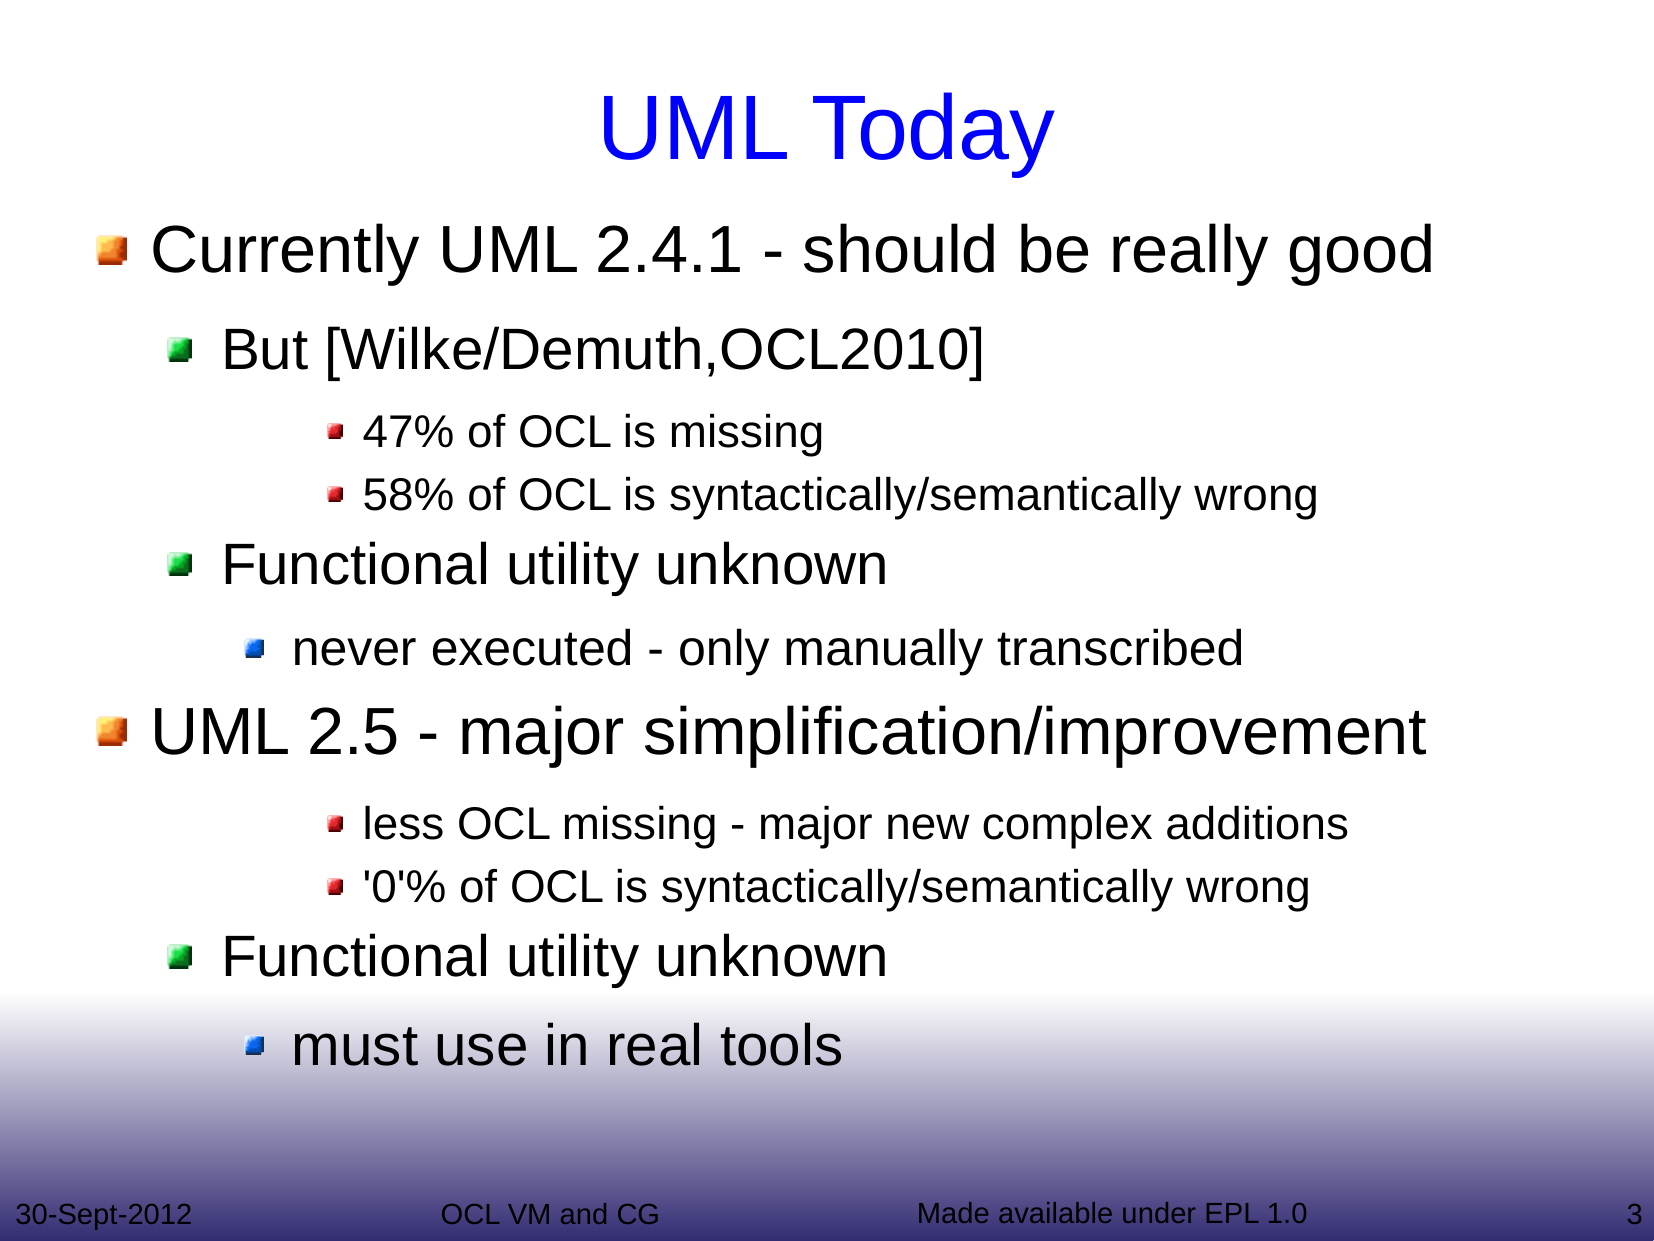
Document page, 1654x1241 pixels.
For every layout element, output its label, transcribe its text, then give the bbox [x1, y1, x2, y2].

list Currently UML 2.4.1 - should be really good But [Wilke/Demuth,OCL2010] 47% of OCL is missing 58% of OCL is syntactically/semantically wrong Functional utility unknown never executed - only manually transcribed UML 2.5 - major simplification/improvement less OCL missing - major new complex additions '0'% of OCL is syntactically/semantically wrong Functional utility unknown must use in real tools [79, 212, 1568, 1076]
title UML Today [82, 49, 1571, 207]
